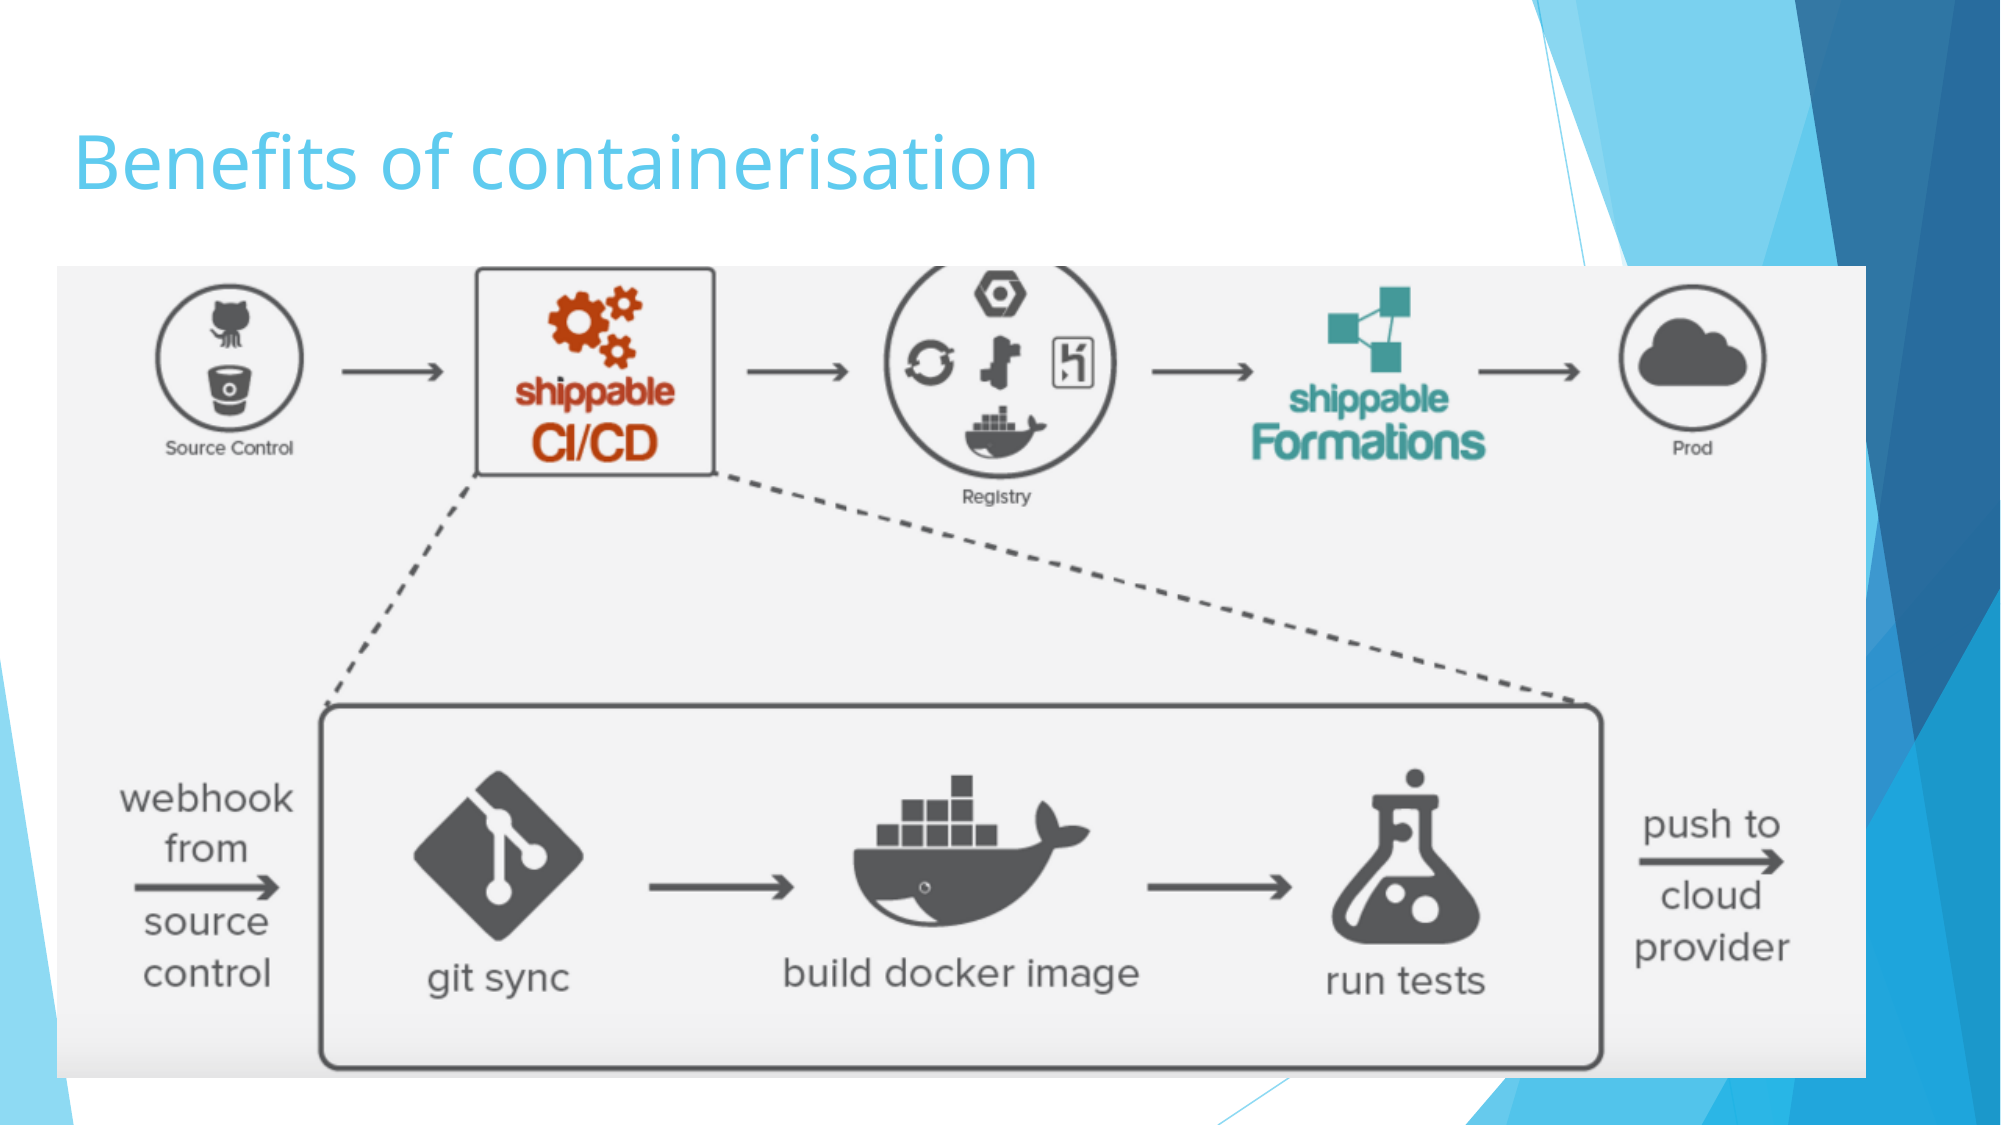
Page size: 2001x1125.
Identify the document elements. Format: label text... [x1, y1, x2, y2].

picture [57, 266, 1866, 1078]
text_box Benefits of containerisation [57, 107, 1468, 266]
